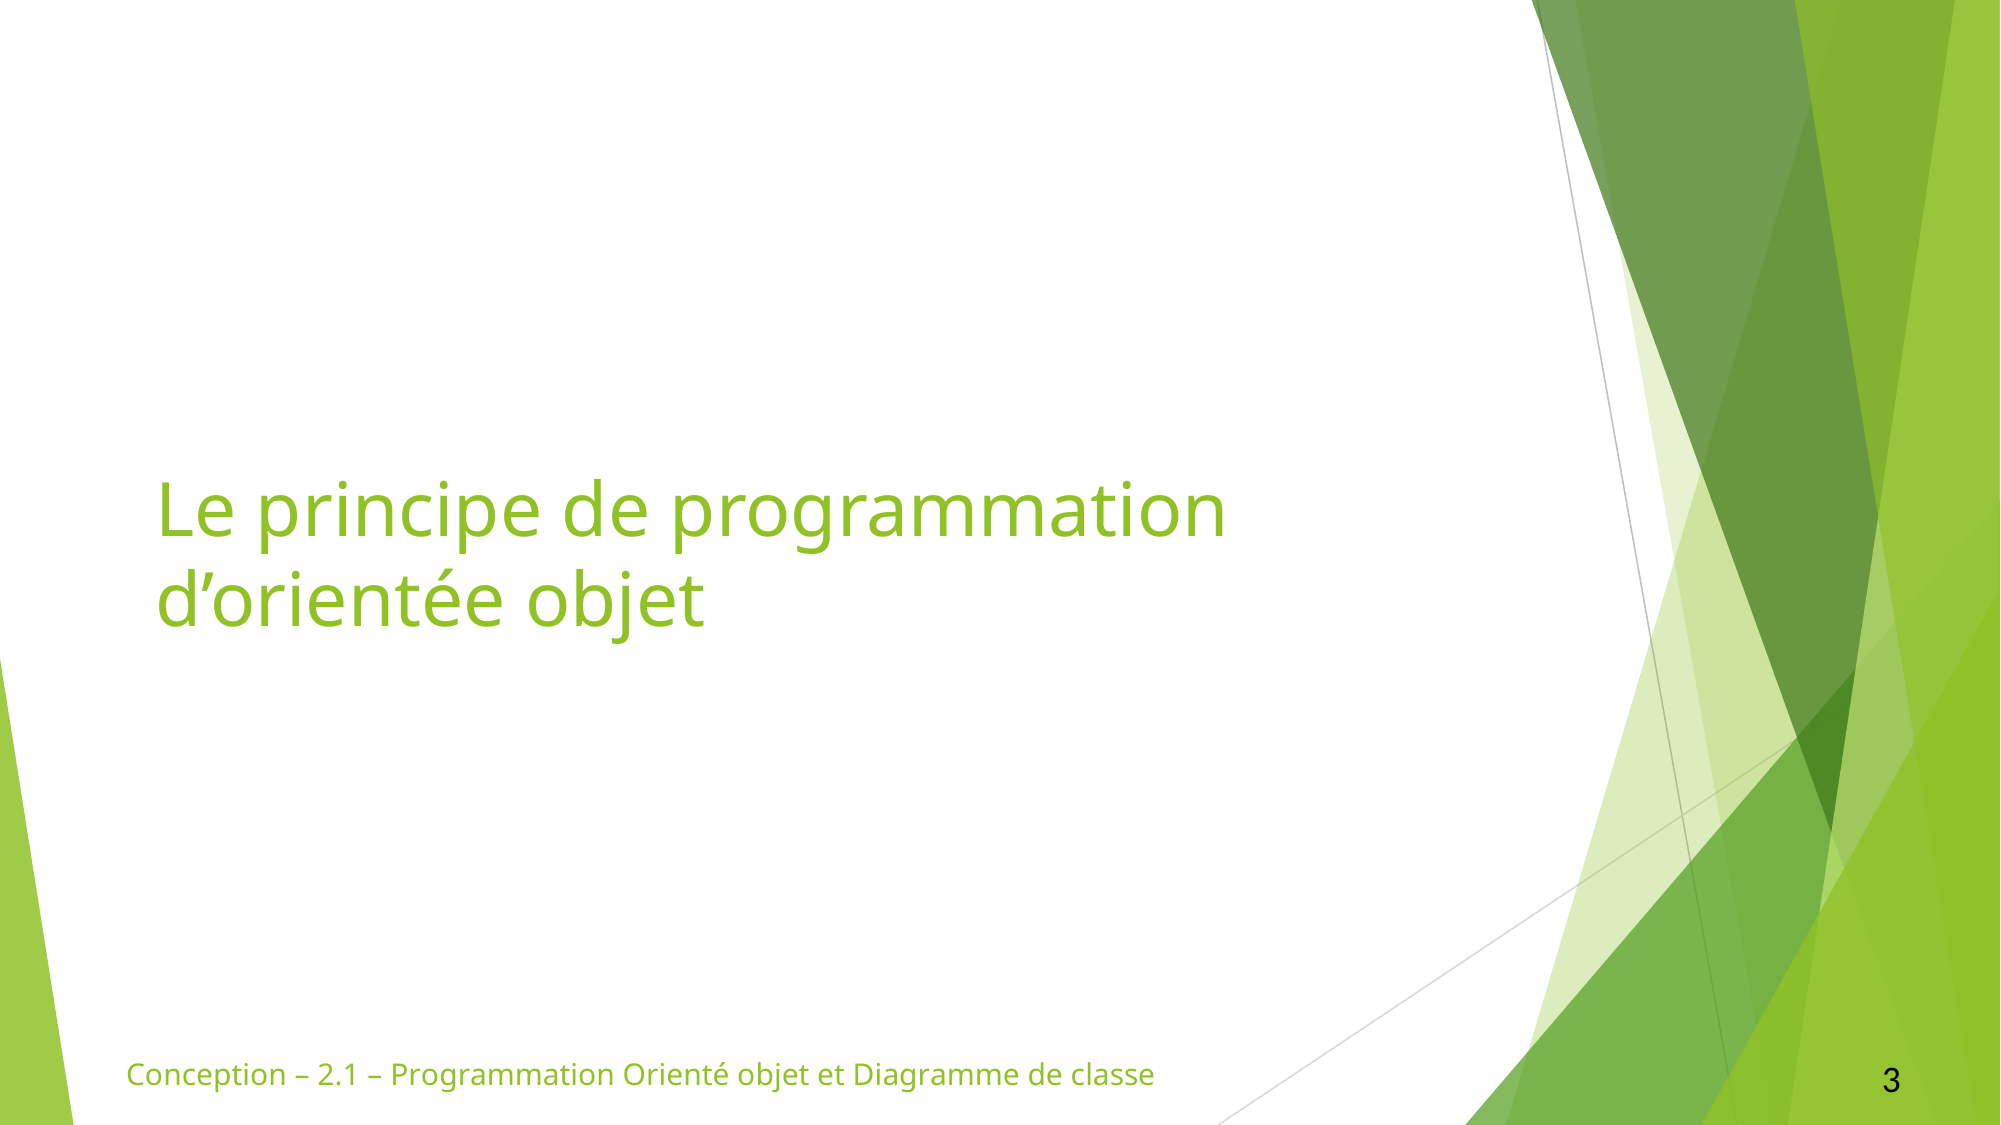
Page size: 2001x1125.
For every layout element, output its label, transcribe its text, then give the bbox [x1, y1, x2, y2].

text_box [1866, 1047, 1979, 1108]
title Le principe de programmation d’orientée objet [140, 454, 1551, 671]
text_box Conception – 2.1 – Programmation Orienté objet et Diagramme de classe [111, 1047, 1210, 1109]
